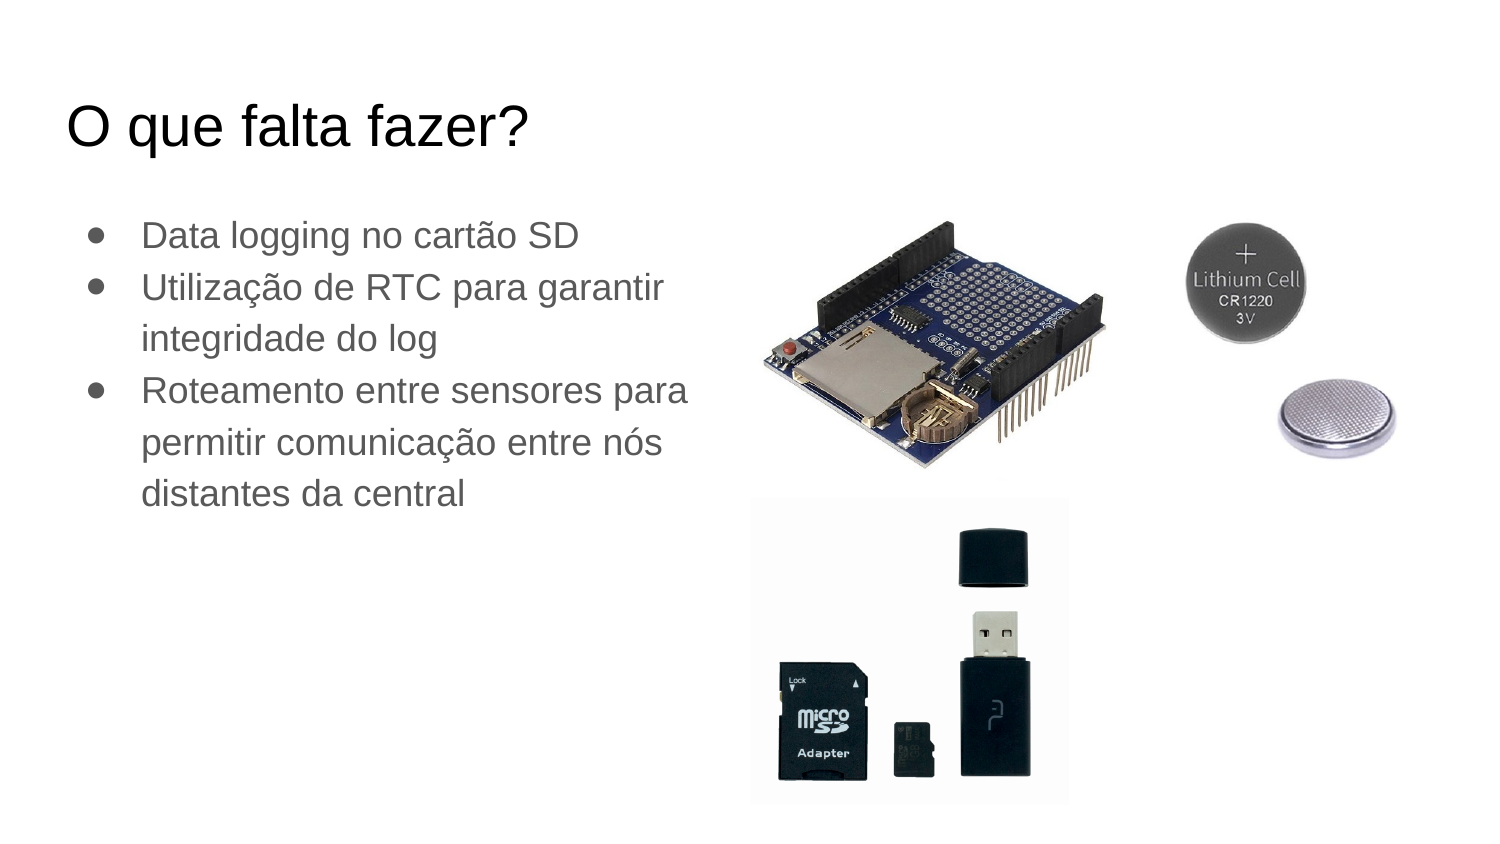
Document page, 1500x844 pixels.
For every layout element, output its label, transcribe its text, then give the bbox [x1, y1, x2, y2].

list Data logging no cartão SD Utilização de RTC para garantir integridade do log Roteamento entre sensores para permitir comunicação entre nós distantes da central [51, 189, 750, 750]
picture [750, 166, 1122, 805]
picture [1139, 188, 1449, 488]
title O que falta fazer? [51, 72, 1449, 167]
